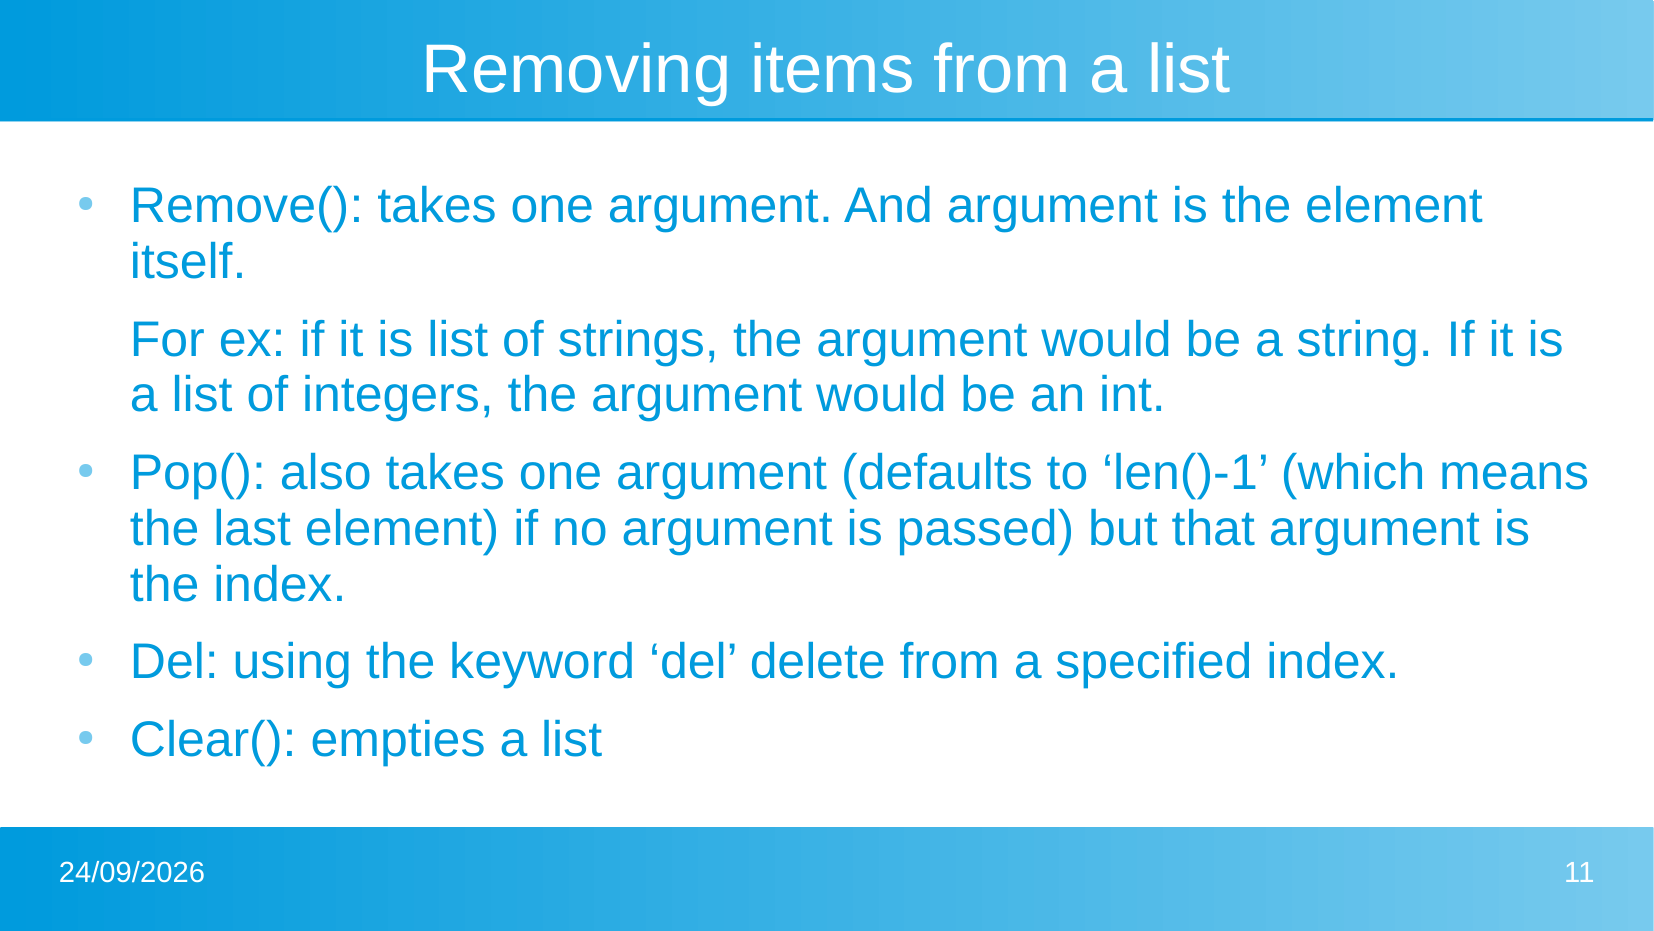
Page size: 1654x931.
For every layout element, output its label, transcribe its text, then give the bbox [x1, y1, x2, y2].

list Remove(): takes one argument. And argument is the element itself. For ex: if it is list of strings, the argument would be a string. If it is a list of integers, the argument would be an int. Pop(): also takes one argument (defaults to ‘len()-1’ (which means the last element) if no argument is passed) but that argument is the index. Del: using the keyword ‘del’ delete from a specified index. Clear(): empties a list [59, 177, 1595, 768]
title Removing items from a list [59, 29, 1595, 108]
